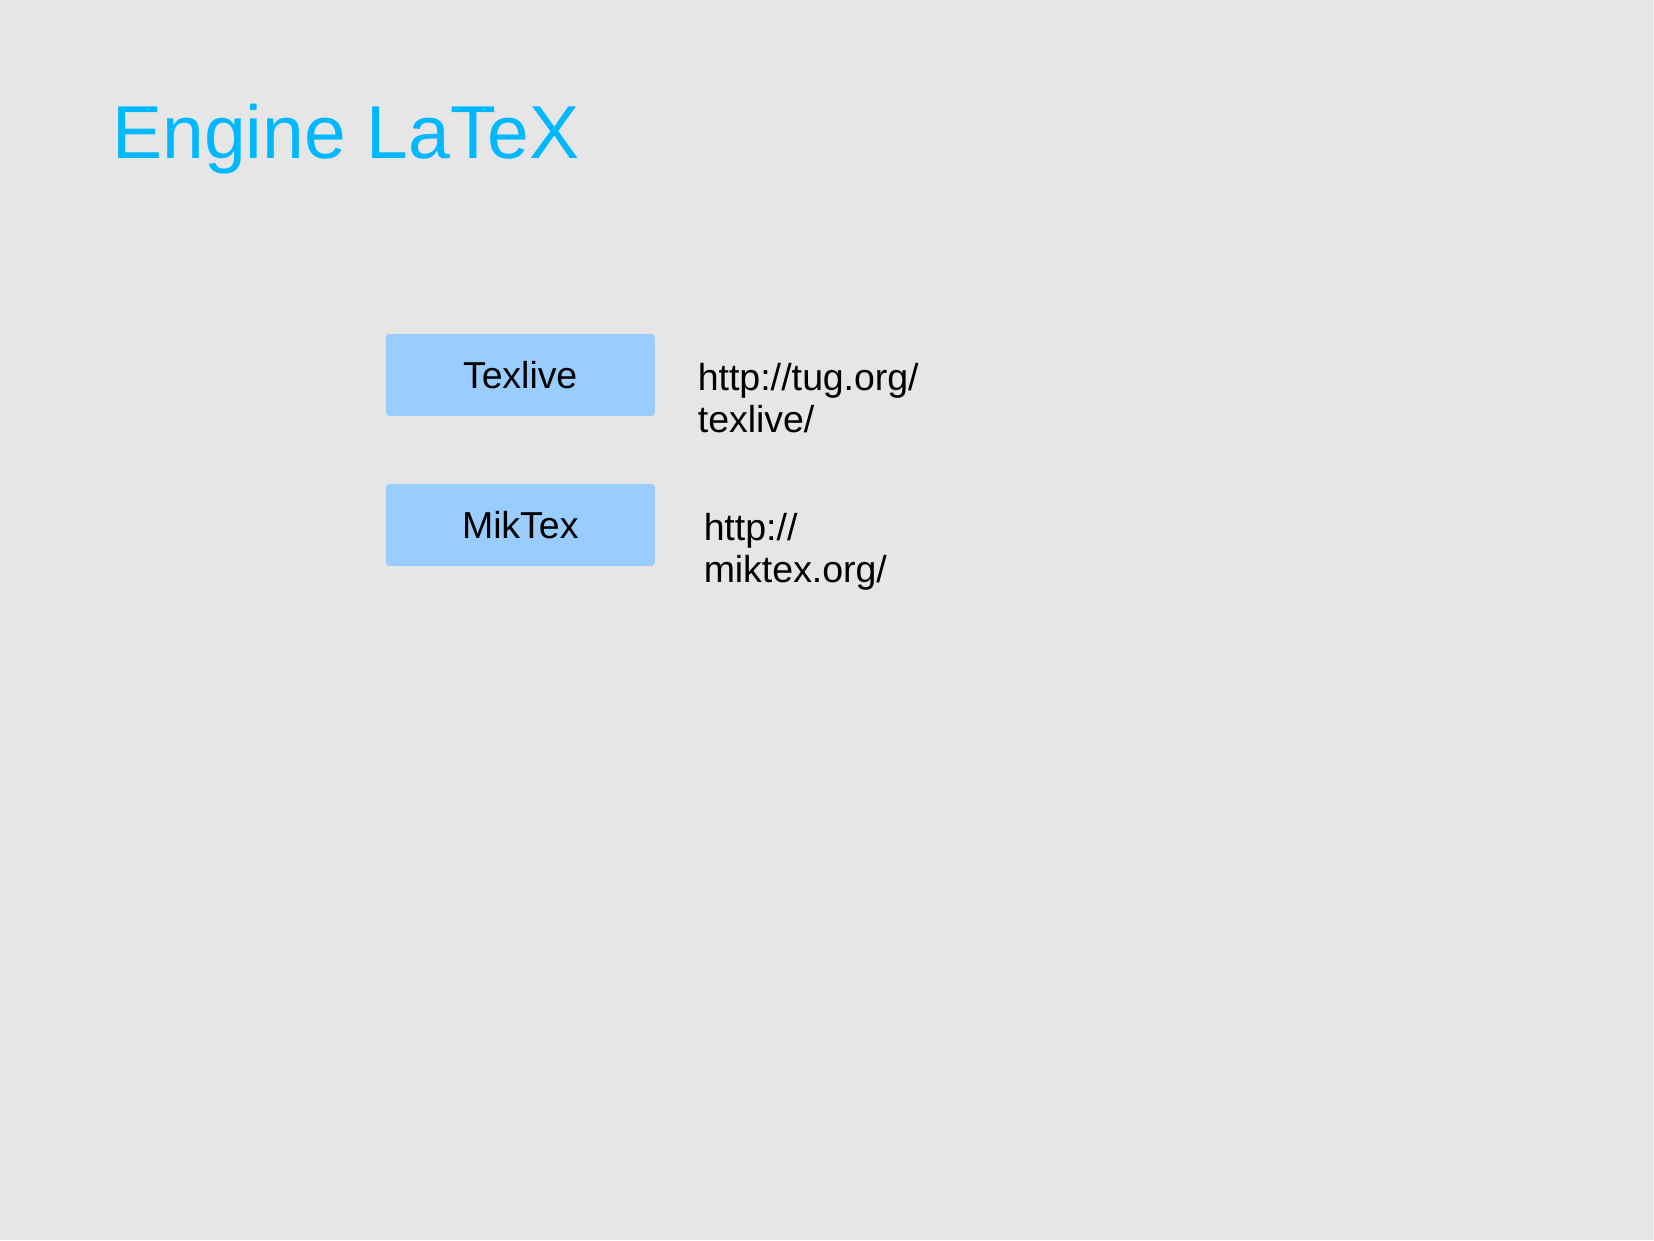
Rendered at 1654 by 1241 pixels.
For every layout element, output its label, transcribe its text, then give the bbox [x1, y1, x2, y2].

text_box http://miktex.org/ [688, 499, 996, 557]
title Engine LaTeX [112, 86, 1571, 180]
text_box MikTex [388, 487, 652, 563]
text_box http://tug.org/texlive/ [683, 349, 1051, 407]
text_box Texlive [388, 337, 652, 413]
